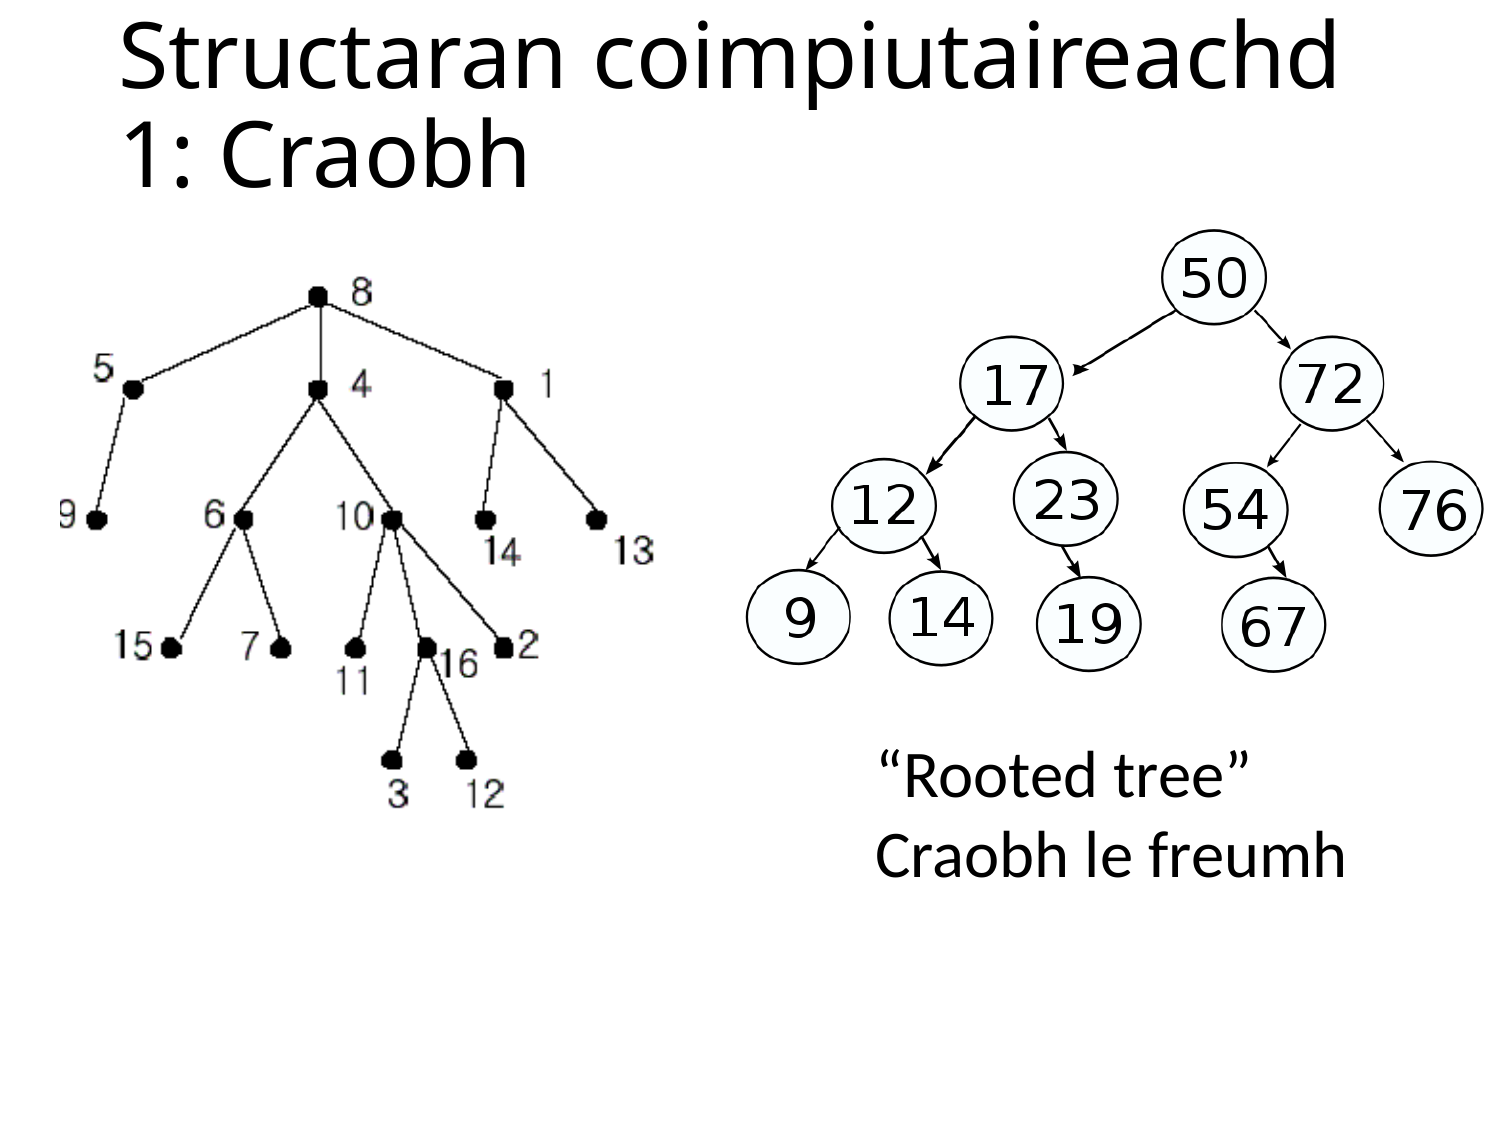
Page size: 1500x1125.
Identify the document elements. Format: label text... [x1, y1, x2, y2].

title Structaran coimpiutaireachd 1: Craobh [103, 0, 1397, 218]
picture [60, 262, 665, 814]
text_box “Rooted tree” Craobh le freumh [860, 723, 1485, 898]
picture [733, 217, 1500, 683]
